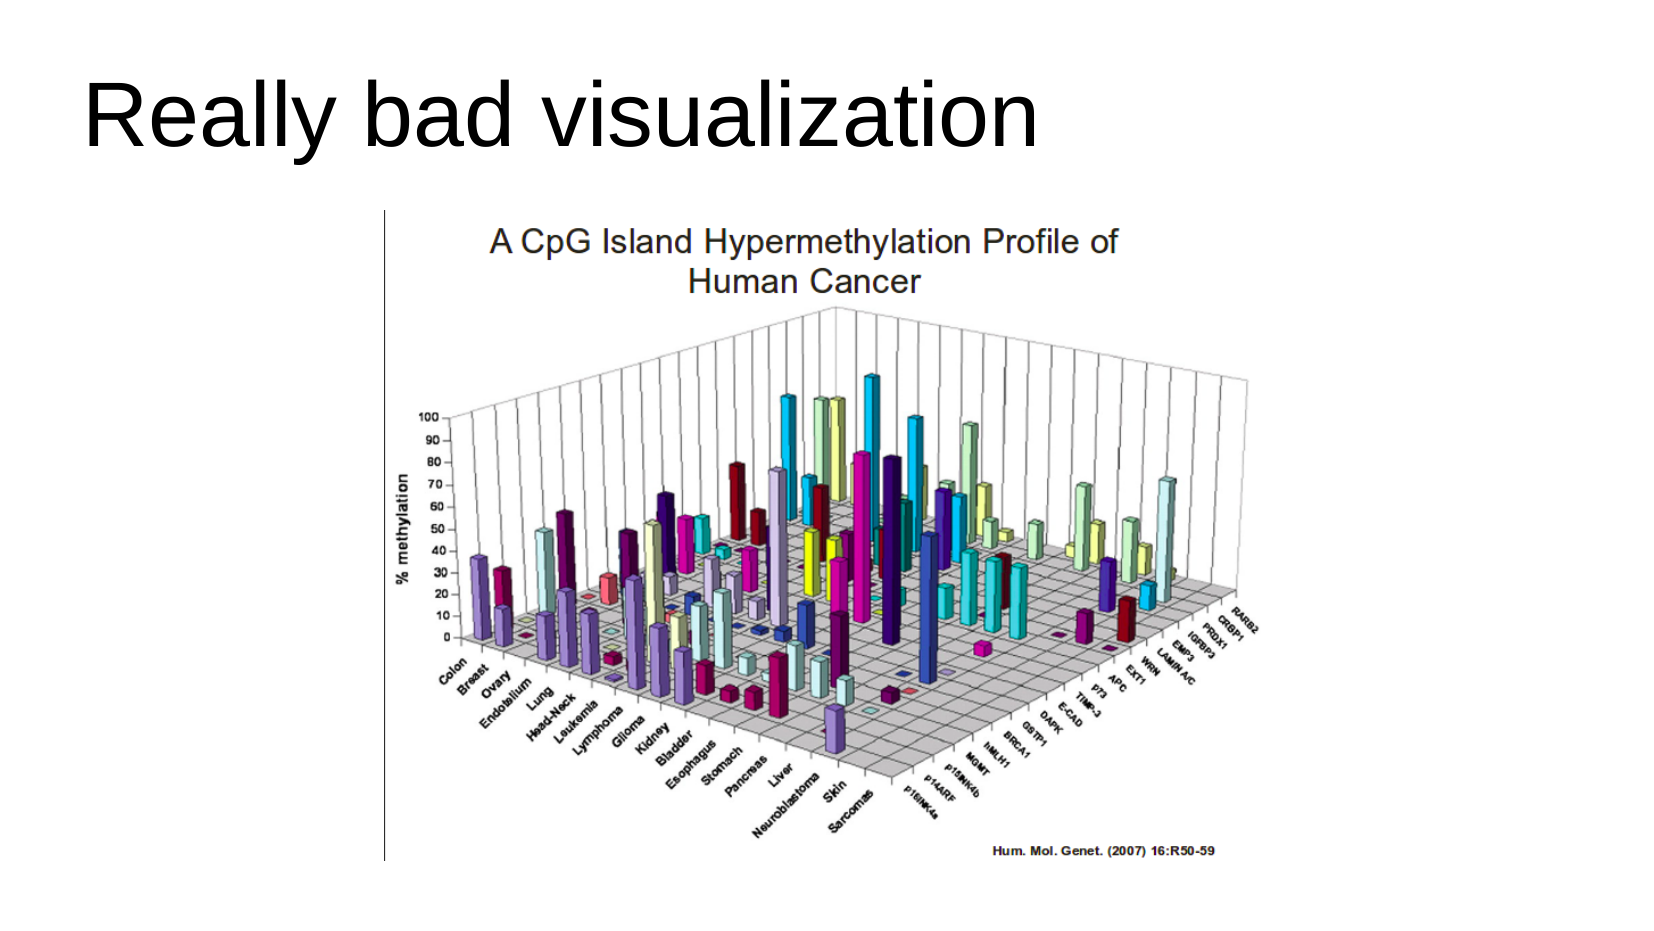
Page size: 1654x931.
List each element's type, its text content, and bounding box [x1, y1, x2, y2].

picture [384, 210, 1270, 861]
title Really bad visualization [82, 37, 1571, 193]
